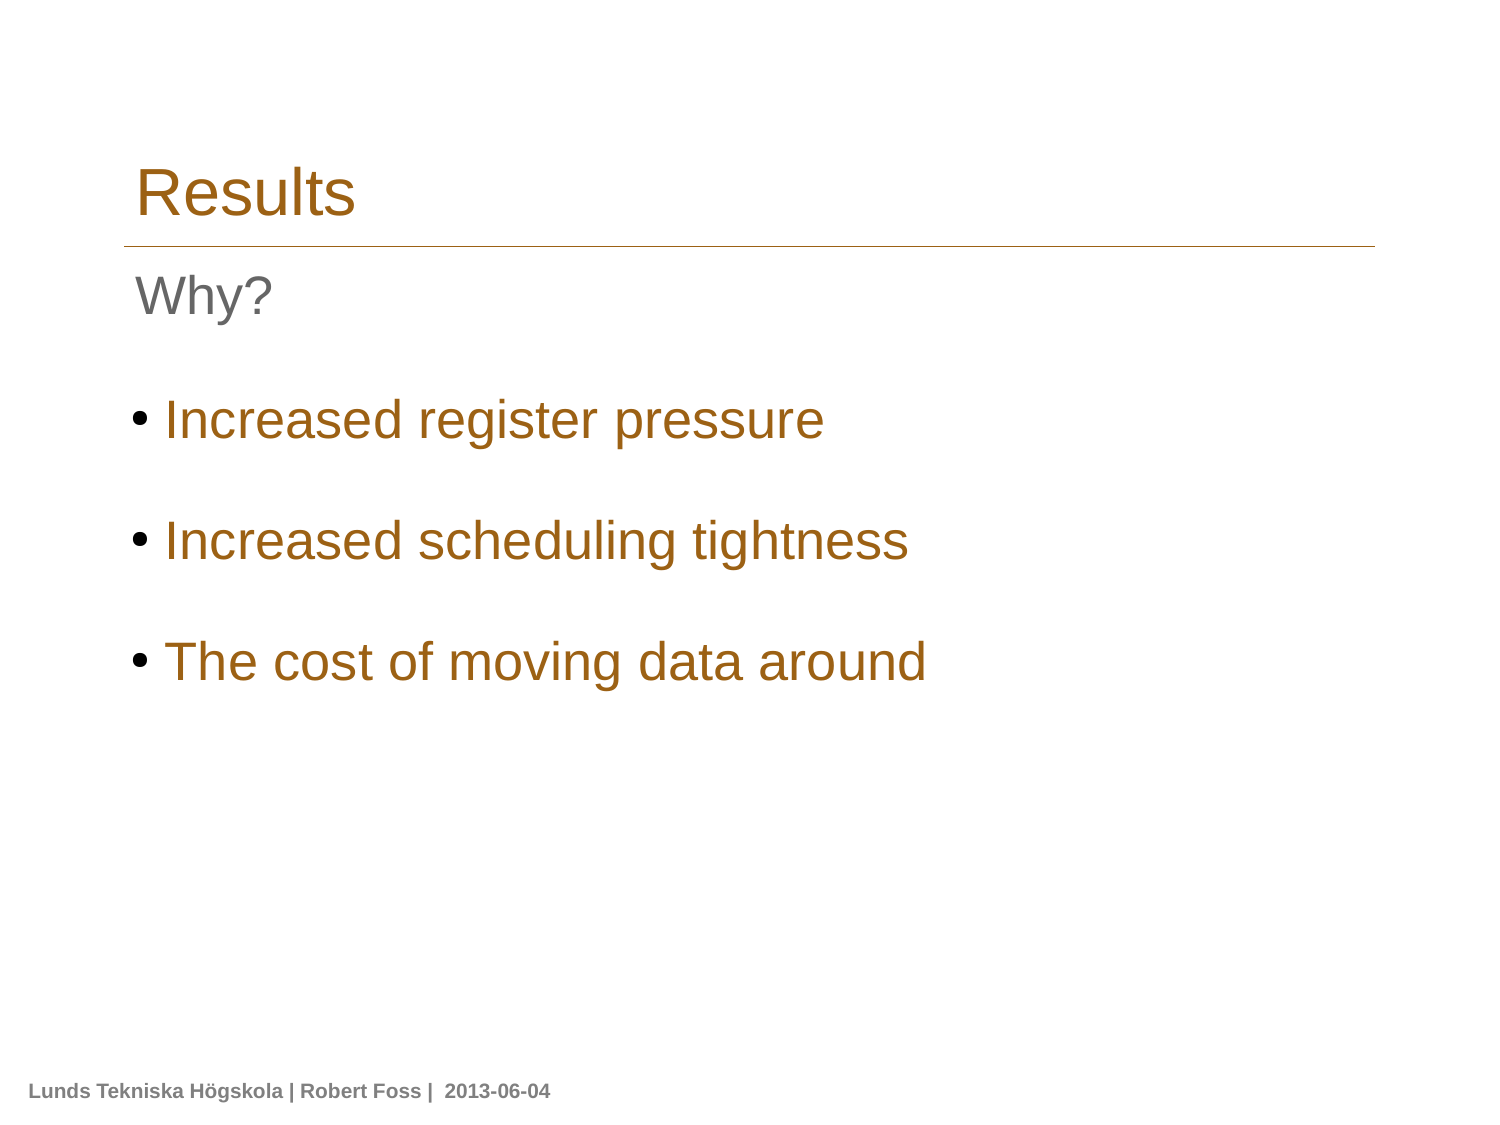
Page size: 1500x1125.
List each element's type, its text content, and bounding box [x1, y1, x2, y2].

title Why? [120, 239, 1035, 346]
title Results [120, 120, 1500, 258]
text_box Increased register pressure Increased scheduling tightness The cost of moving data around [130, 328, 1240, 1049]
